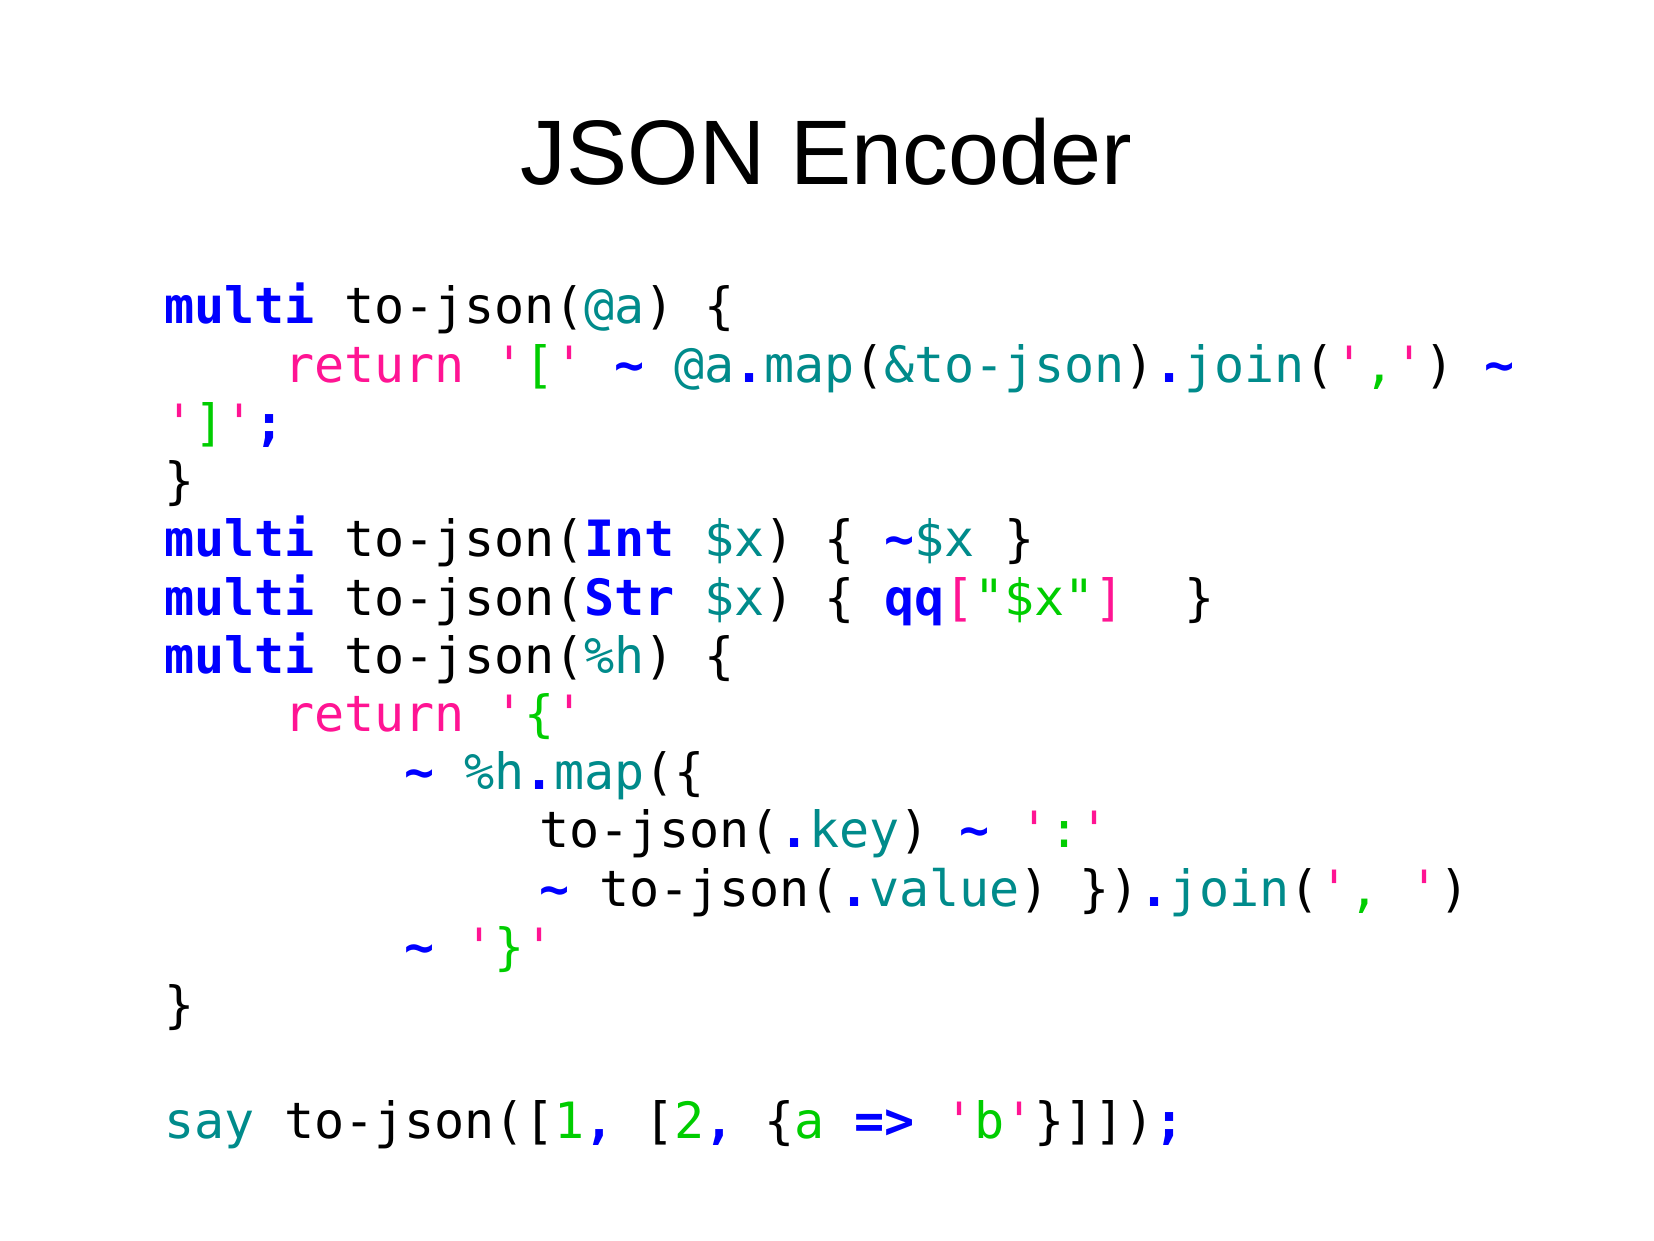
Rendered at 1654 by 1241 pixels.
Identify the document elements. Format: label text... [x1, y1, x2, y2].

title JSON Encoder [82, 49, 1571, 257]
text_box multi to-json(@a) { return '[' ~ @a.map(&to-json).join(',') ~ ']'; } multi to-json(Int $x) { ~$x } multi to-json(Str $x) { qq["$x"] } multi to-json(%h) { return '{' ~ %h.map({ to-json(.key) ~ ':' ~ to-json(.value) }).join(', ') ~ '}' } say to-json([1, [2, {a => 'b'}]]); [150, 270, 1546, 1159]
